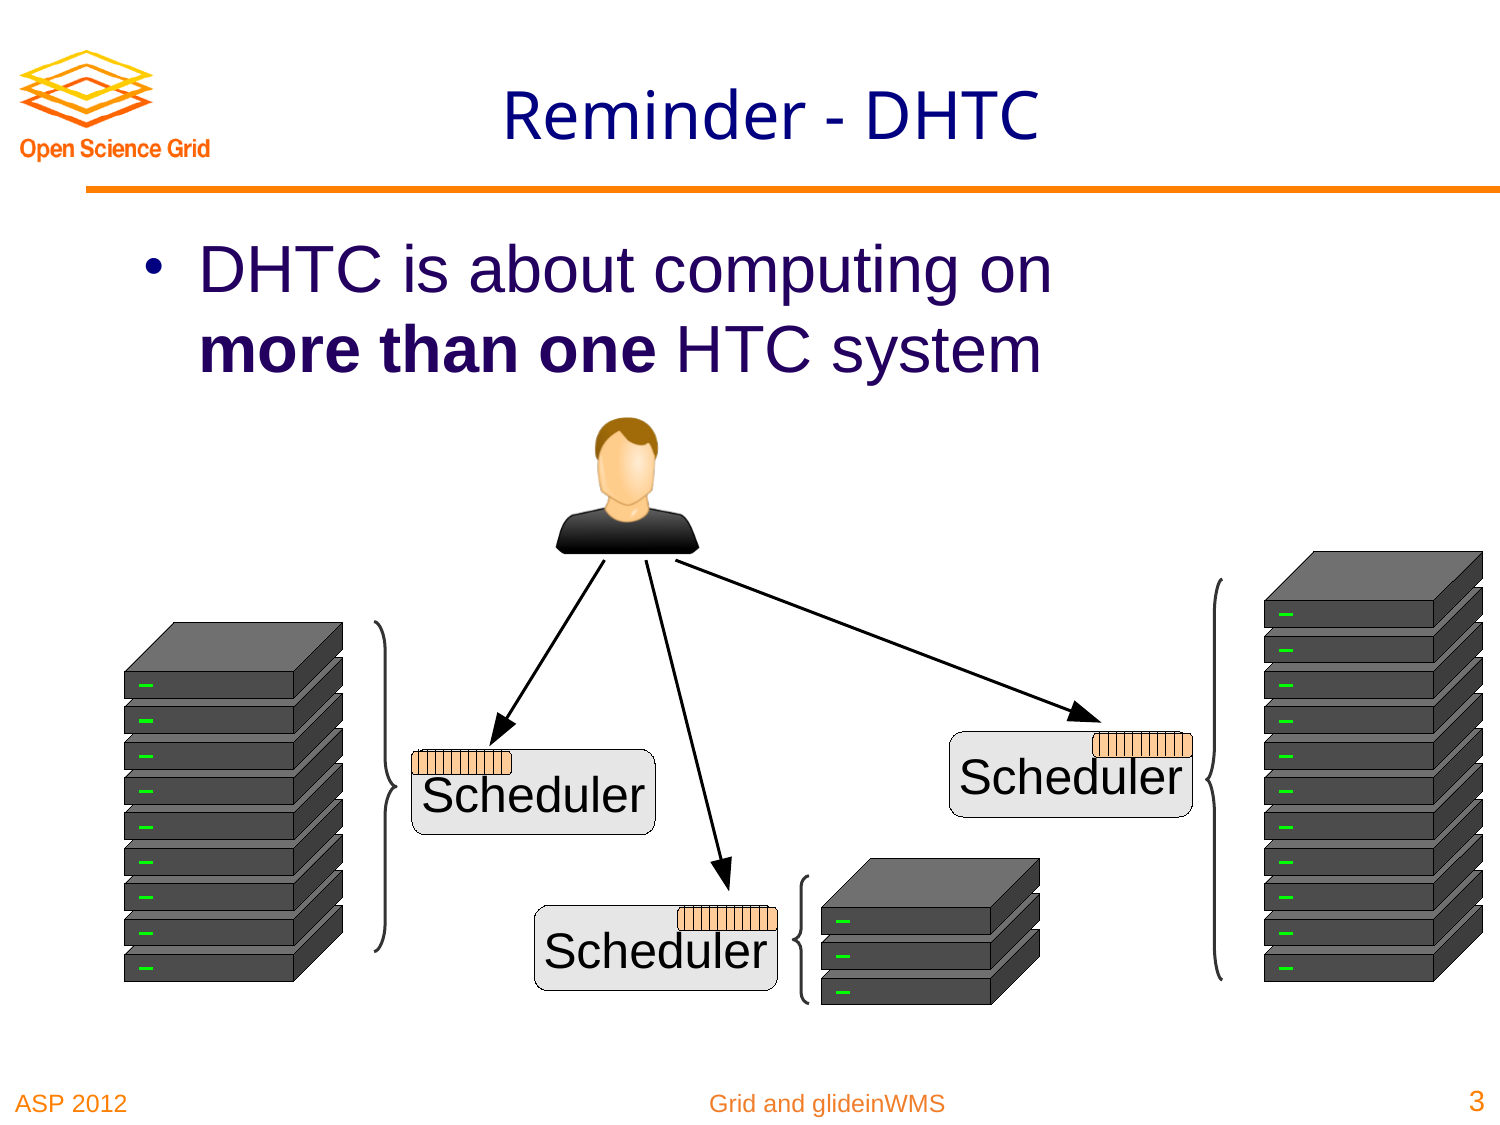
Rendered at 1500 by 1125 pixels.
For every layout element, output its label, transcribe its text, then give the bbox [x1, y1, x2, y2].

text_box [124, 693, 343, 770]
text_box Scheduler [534, 905, 778, 991]
picture [0, 27, 201, 179]
text_box [821, 929, 1040, 1005]
text_box [124, 763, 343, 840]
text_box [677, 907, 778, 931]
text_box [1264, 693, 1483, 770]
text_box Scheduler [411, 749, 656, 835]
text_box [124, 870, 343, 946]
text_box [1264, 870, 1483, 946]
text_box [1264, 905, 1483, 982]
list DHTC is about computing on more than one HTC system [127, 218, 1463, 1019]
text_box [821, 893, 1040, 970]
text_box [124, 728, 343, 805]
title Reminder - DHTC [201, 18, 1342, 207]
text_box [1092, 733, 1193, 758]
text_box <number> [1431, 1050, 1500, 1125]
text_box [1264, 763, 1483, 840]
text_box [411, 751, 512, 775]
text_box [1264, 551, 1483, 628]
picture [552, 407, 703, 558]
text_box [124, 834, 343, 911]
text_box [124, 657, 343, 734]
text_box [1264, 657, 1483, 734]
text_box [1264, 622, 1483, 699]
text_box [1264, 834, 1483, 911]
text_box Scheduler [949, 731, 1193, 818]
text_box [124, 905, 343, 982]
text_box [821, 858, 1040, 935]
text_box [124, 799, 343, 876]
text_box [124, 622, 343, 699]
text_box [1264, 587, 1483, 663]
text_box [1264, 799, 1483, 876]
text_box [1264, 728, 1483, 805]
